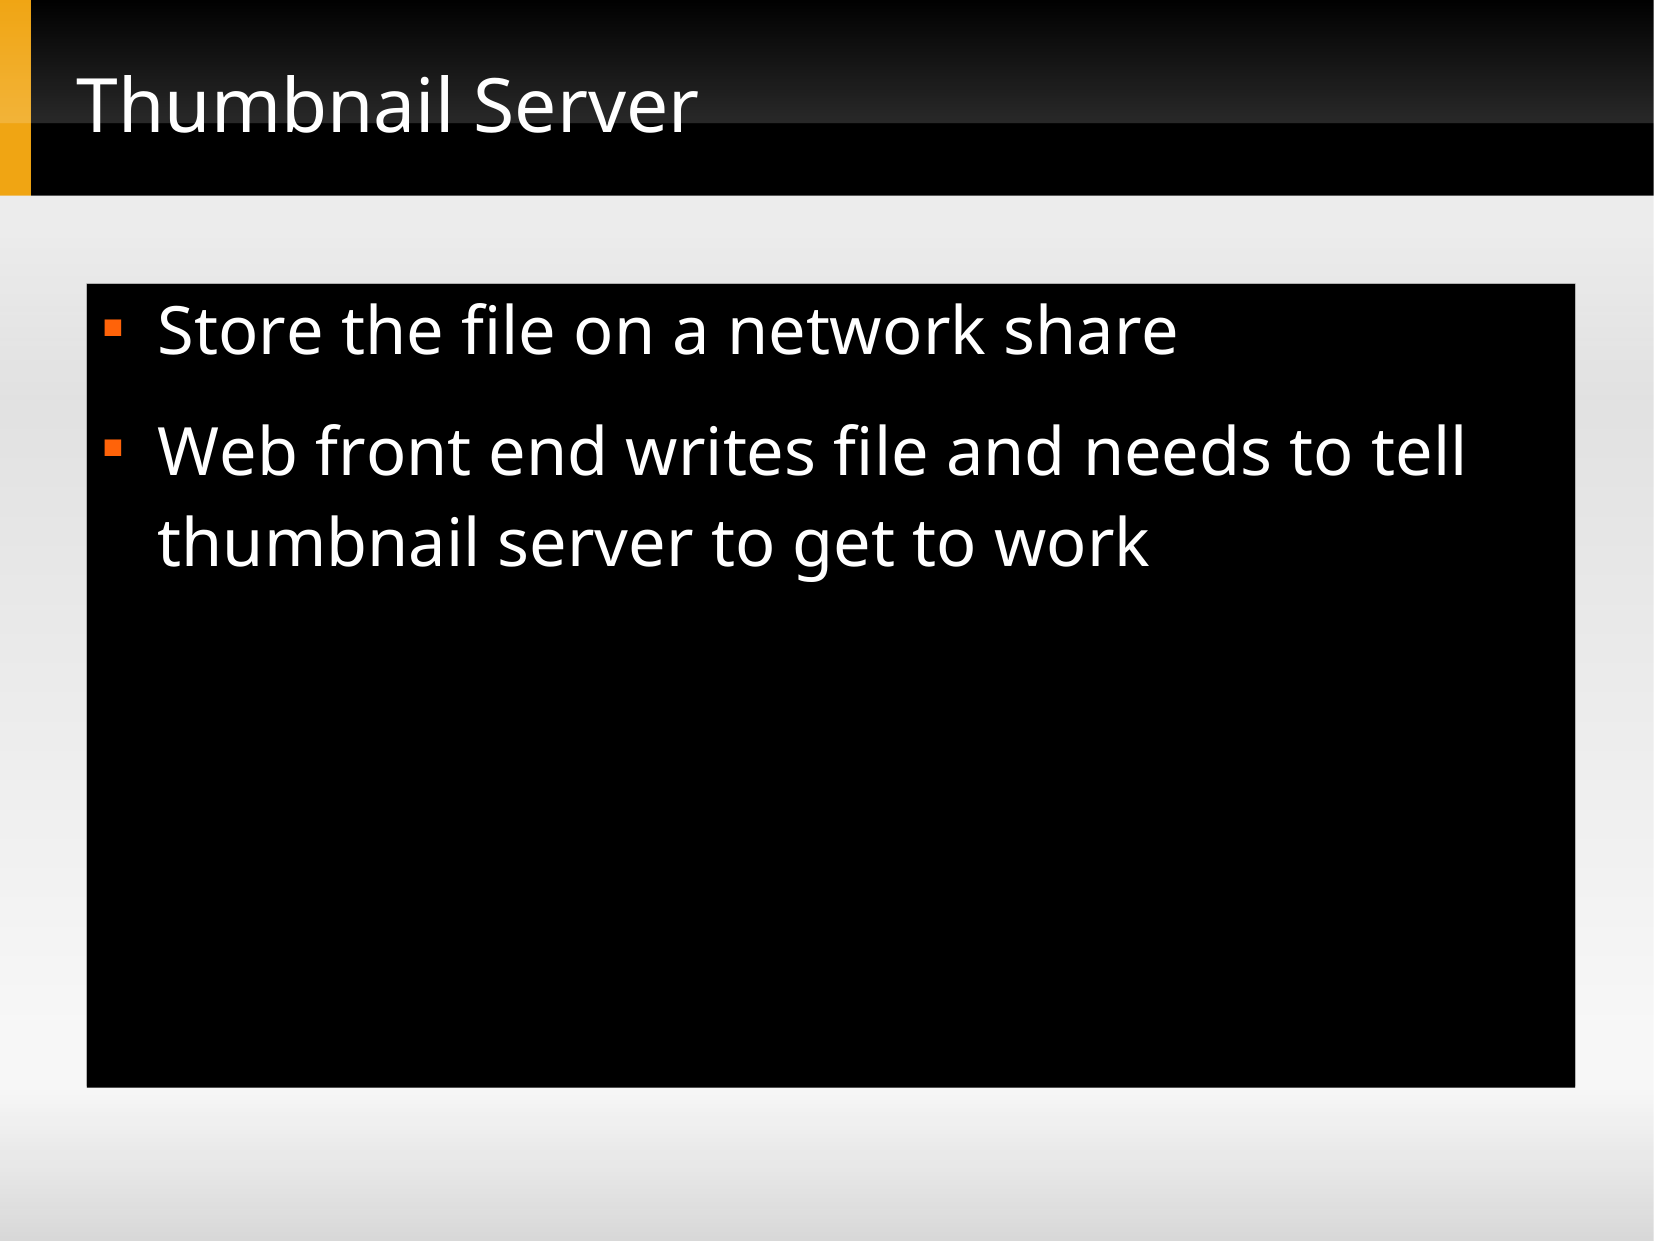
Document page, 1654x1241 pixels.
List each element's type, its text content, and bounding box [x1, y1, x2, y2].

title Thumbnail Server [76, 7, 1565, 200]
picture [0, 0, 1654, 1241]
list Store the file on a network share Web front end writes file and needs to tell thumbnail server to get to work [86, 283, 1576, 1088]
